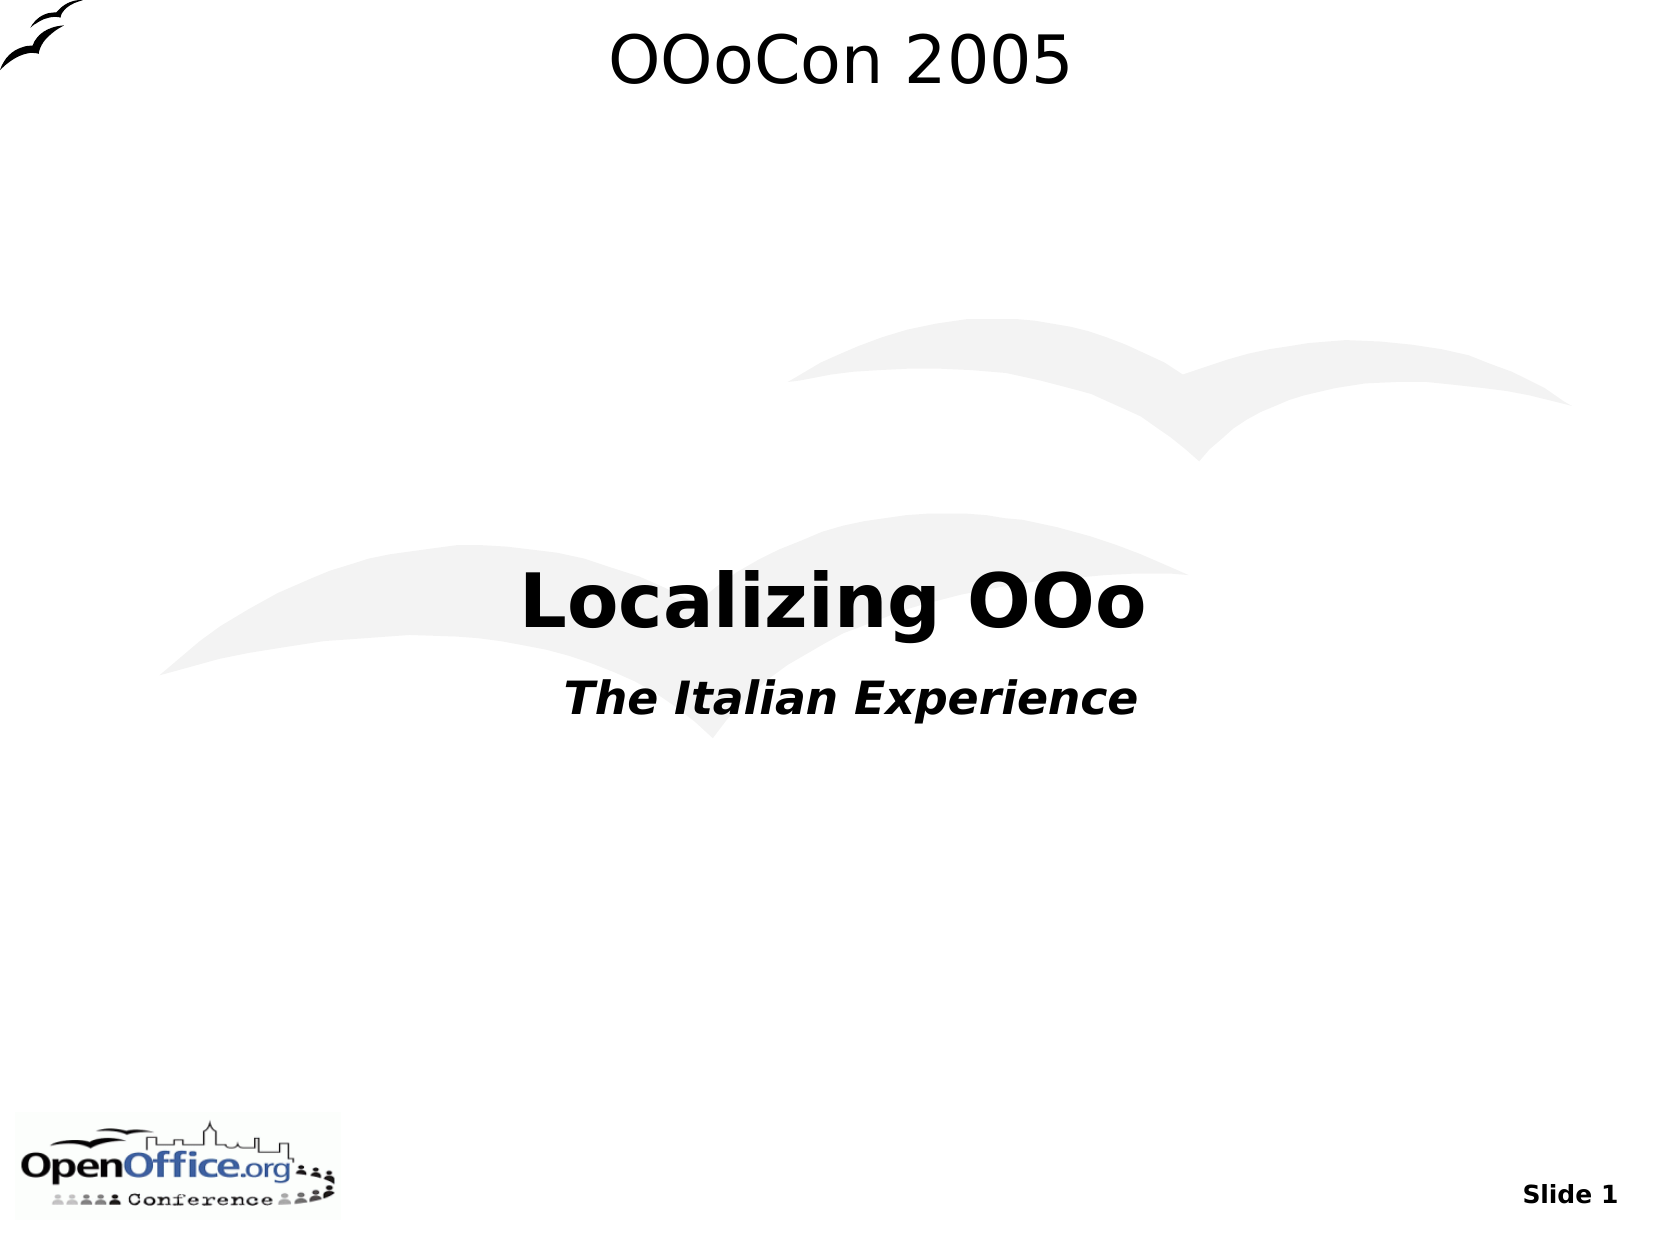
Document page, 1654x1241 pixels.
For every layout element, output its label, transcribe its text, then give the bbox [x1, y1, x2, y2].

picture [15, 1112, 341, 1220]
title OOoCon 2005 [0, 0, 1654, 121]
subtitle Localizing OOo The Italian Experience [102, 155, 1529, 1085]
